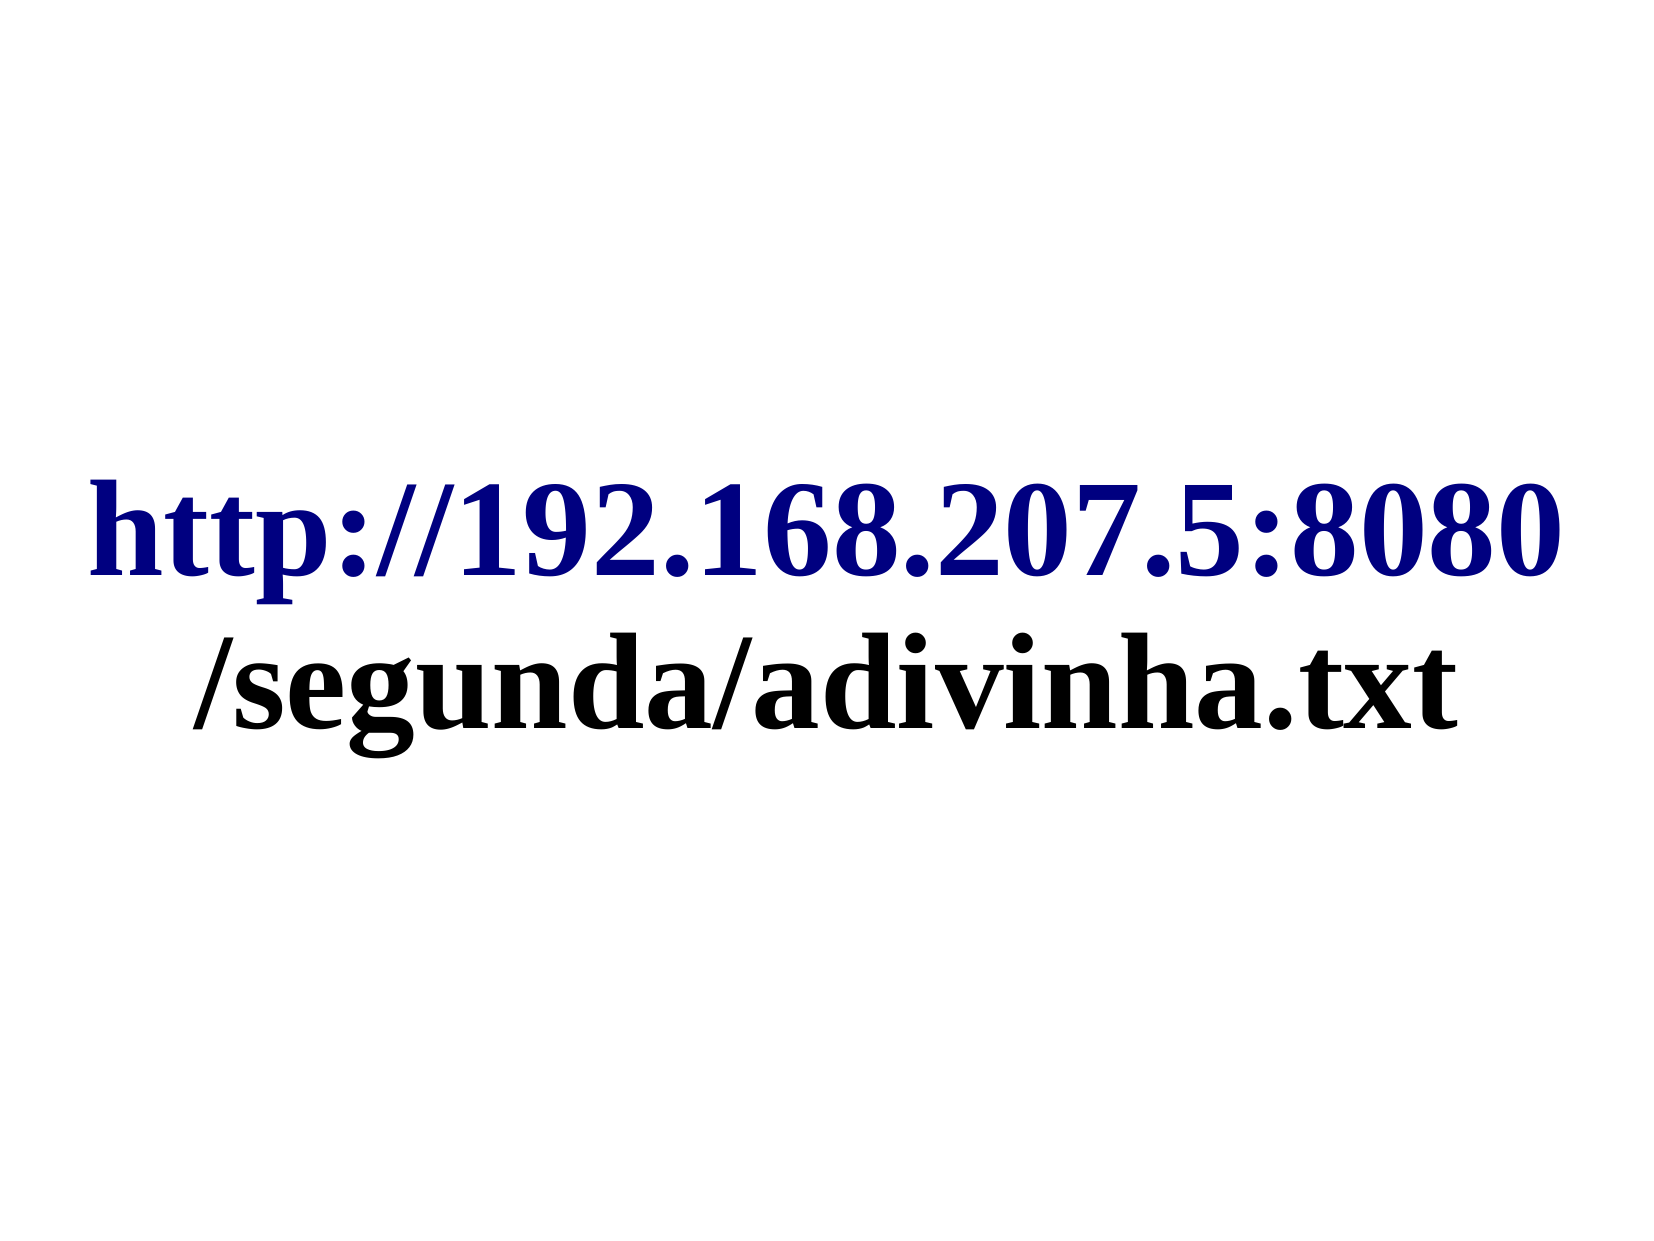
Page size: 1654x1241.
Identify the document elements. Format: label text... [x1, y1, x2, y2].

subtitle http://192.168.207.5:8080 /segunda/adivinha.txt [82, 49, 1571, 1010]
